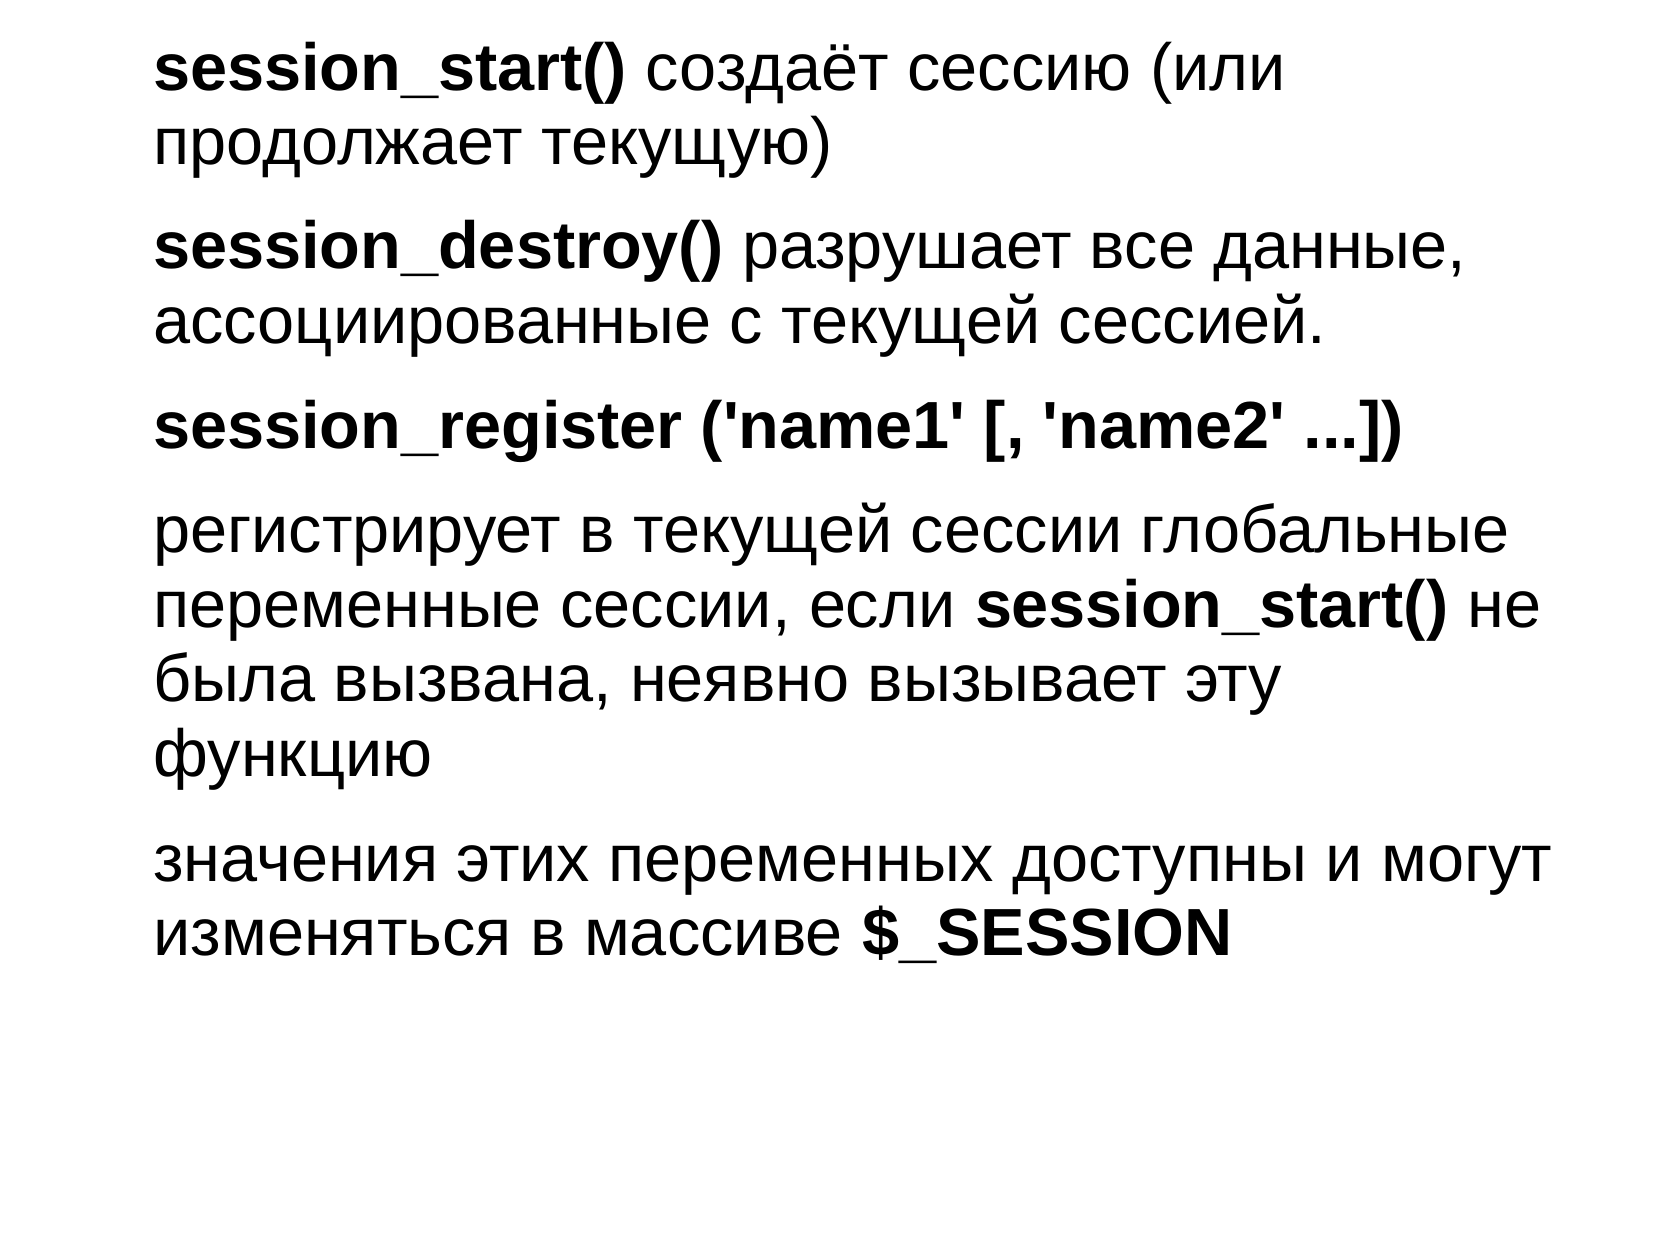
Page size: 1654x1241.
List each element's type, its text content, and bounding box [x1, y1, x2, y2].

list session_start() создаёт сессию (или продолжает текущую) session_destroy() разрушает все данные, ассоциированные с текущей сессией. session_register ('name1' [, 'name2' ...]) регистрирует в текущей сессии глобальные переменные сессии, если session_start() не была вызвана, неявно вызывает эту функцию значения этих переменных доступны и могут изменяться в массиве $_SESSION [82, 29, 1571, 1109]
